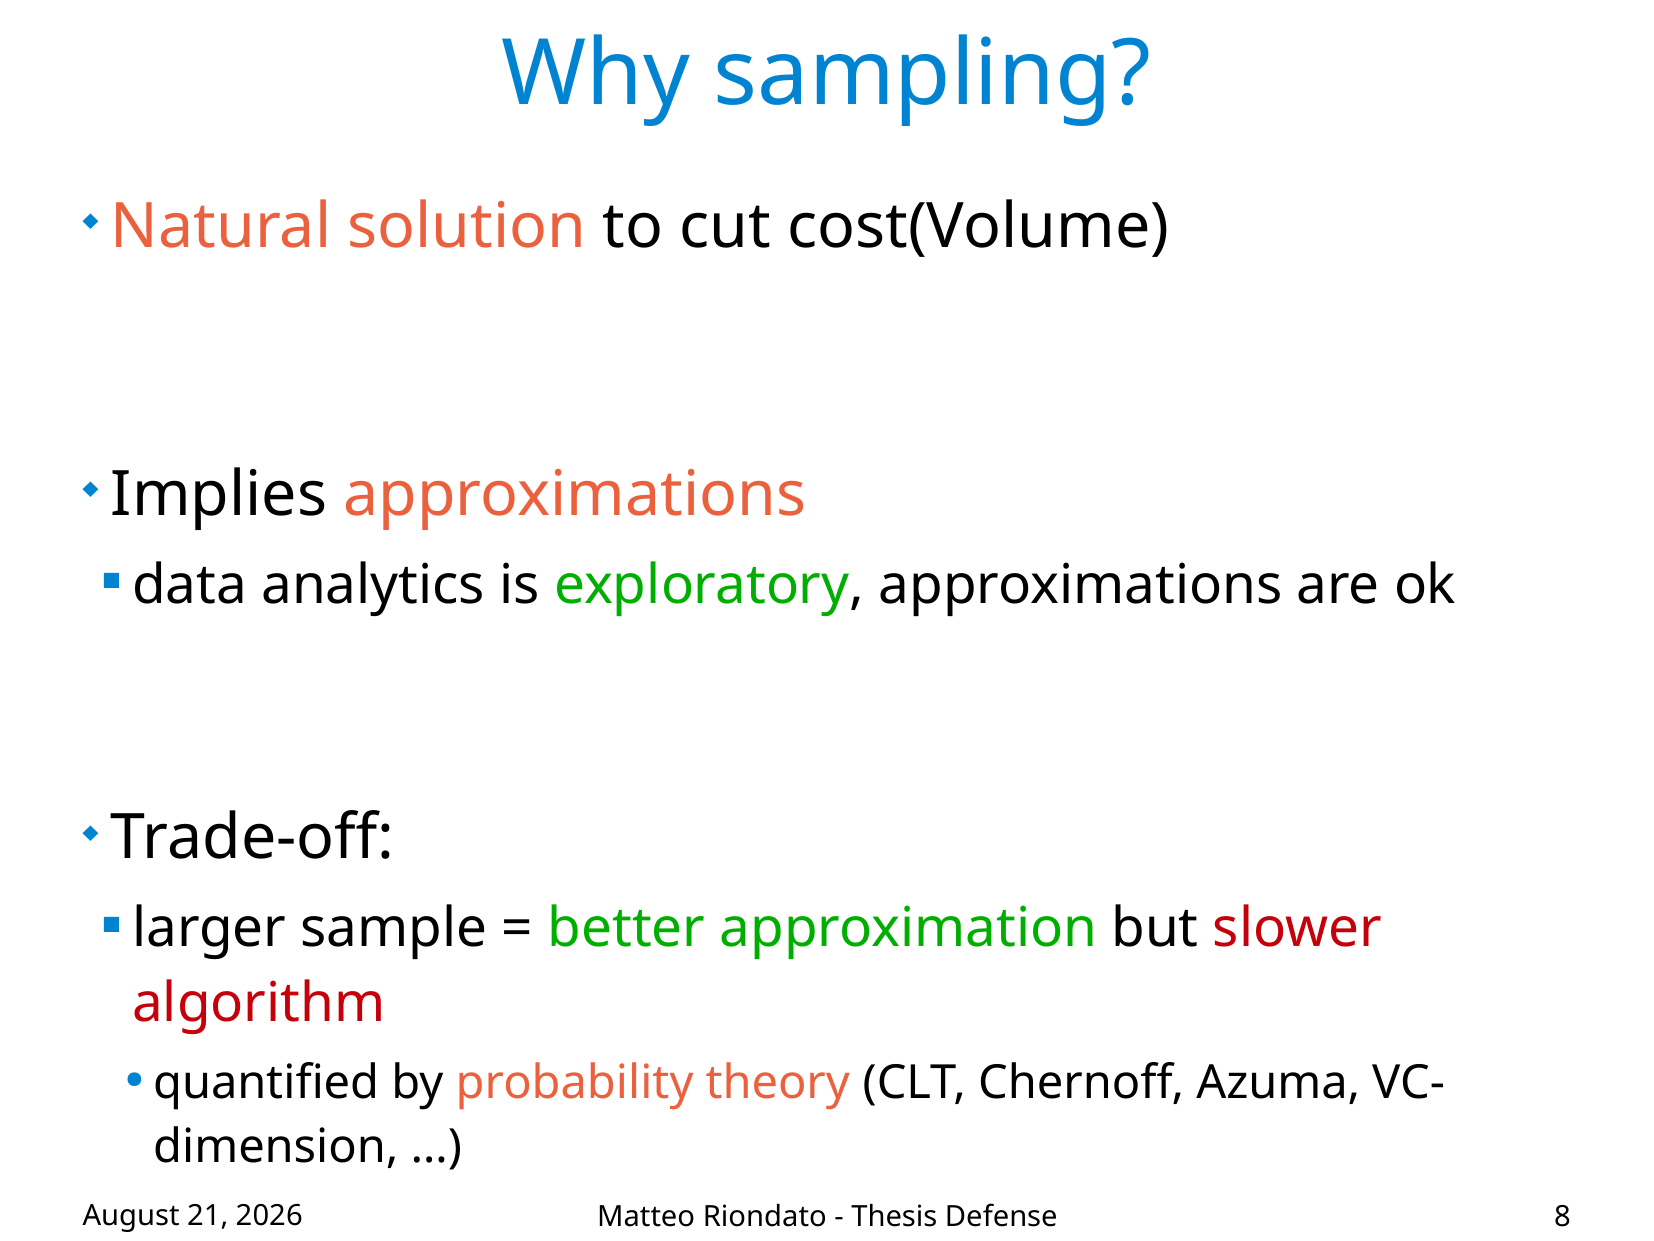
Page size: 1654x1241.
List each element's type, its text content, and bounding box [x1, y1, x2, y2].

list Natural solution to cut cost(Volume) Implies approximations data analytics is exploratory, approximations are ok Trade-off: larger sample = better approximation but slower algorithm quantified by probability theory (CLT, Chernoff, Azuma, VC-dimension, …) [82, 180, 1571, 1186]
title Why sampling? [82, 0, 1571, 139]
